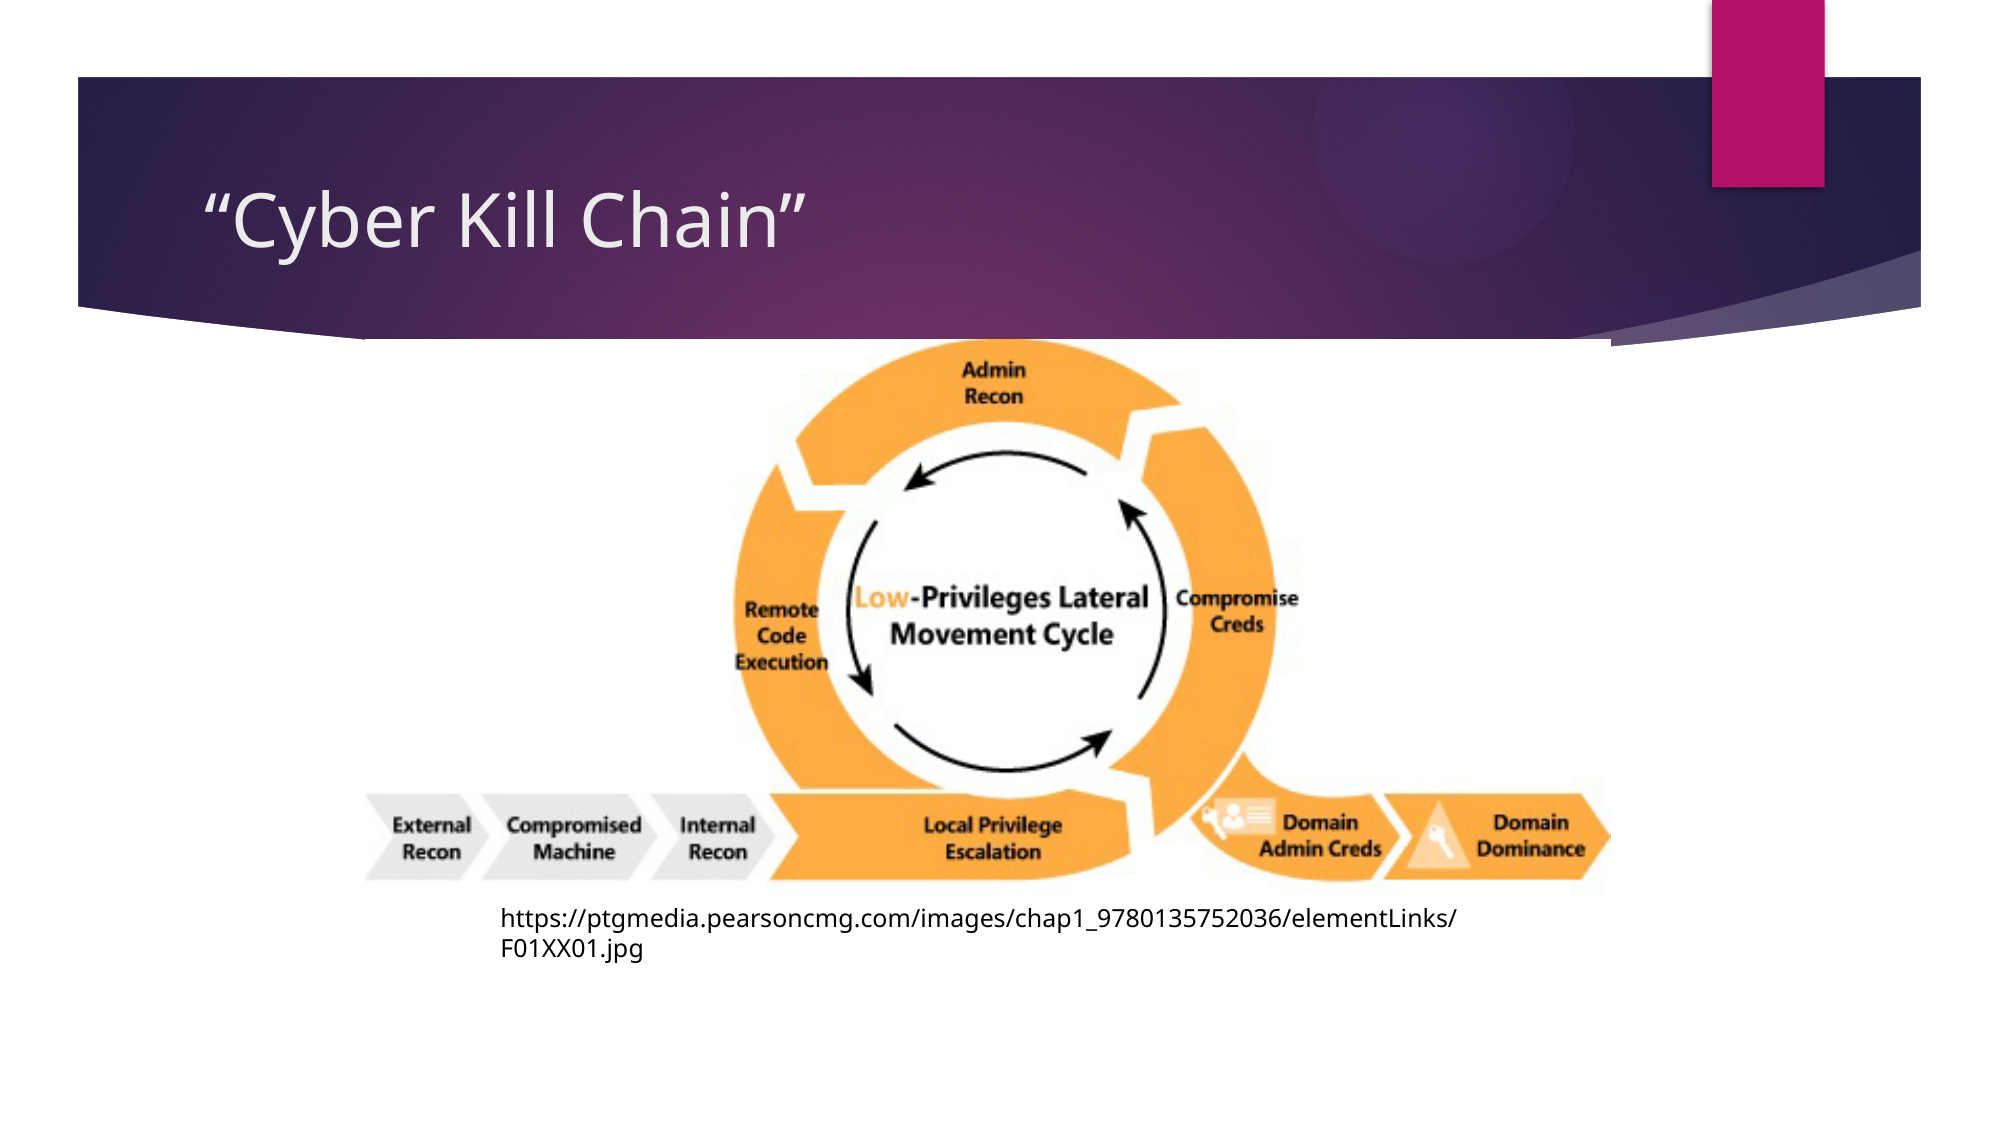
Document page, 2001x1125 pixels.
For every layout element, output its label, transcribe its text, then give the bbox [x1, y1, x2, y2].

title “Cyber Kill Chain” [189, 159, 1627, 276]
text_box https://ptgmedia.pearsoncmg.com/images/chap1_9780135752036/elementLinks/F01XX01.jpg [485, 895, 1491, 971]
picture [79, 78, 1920, 897]
title Now what? [1569, 300, 1788, 346]
